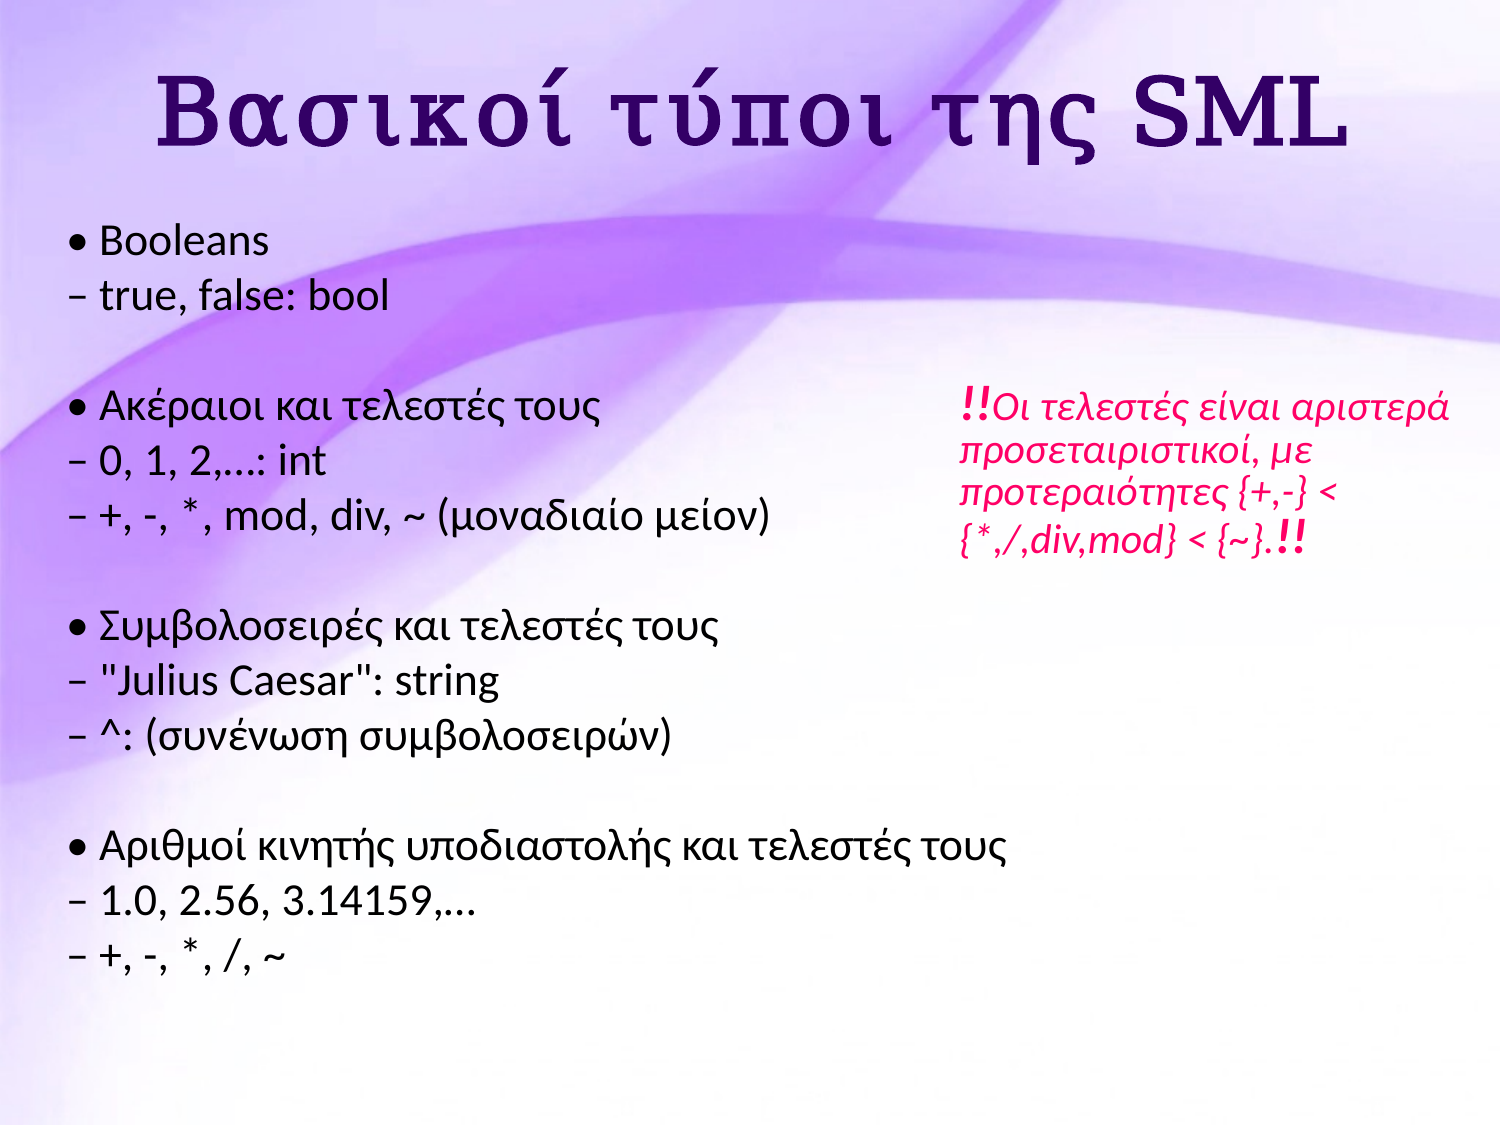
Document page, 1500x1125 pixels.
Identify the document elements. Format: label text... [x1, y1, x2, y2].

title Βασικοί τύποι της SML [75, 45, 1425, 233]
list • Booleans – true, false: bool • Ακέραιοι και τελεστές τους – 0, 1, 2,…: int – +, -, *, mod, div, ~ (μοναδιαίο μείον) • Συμβολοσειρές και τελεστές τους – "Julius Caesar": string – ^: (συνένωση συμβολοσειρών) • Αριθμοί κινητής υποδιαστολής και τελεστές τους – 1.0, 2.56, 3.14159,… – +, -, *, /, ~ [51, 202, 1063, 945]
list !!Οι τελεστές είναι αριστερά προσεταιριστικοί, με προτεραιότητες {+,-} < {*,/,div,mod} < {~}.!! [959, 382, 1477, 1125]
picture [0, 0, 1500, 1125]
